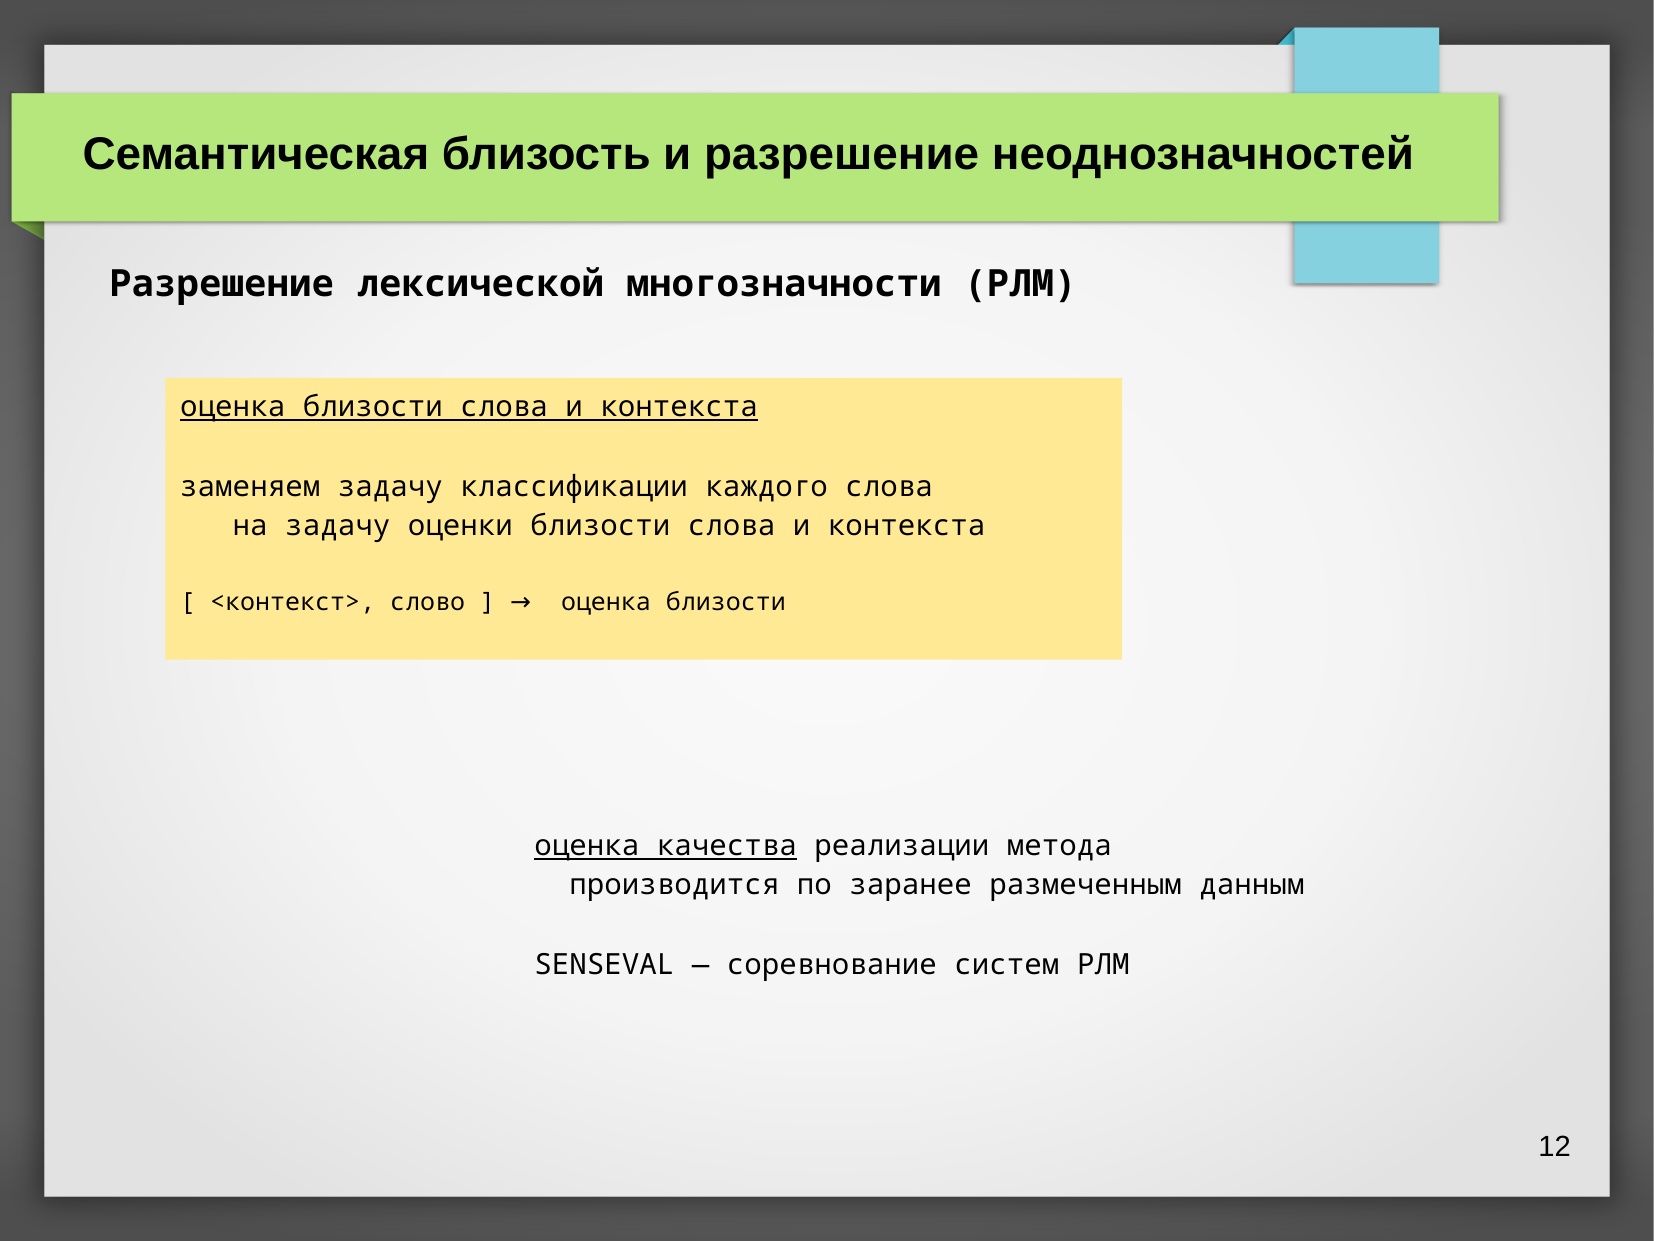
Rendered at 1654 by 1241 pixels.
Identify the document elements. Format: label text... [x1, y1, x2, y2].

text_box Разрешение лексической многозначности (РЛМ) [94, 248, 1092, 308]
title Семантическая близость и разрешение неоднозначностей [82, 121, 1489, 187]
text_box оценка близости слова и контекста заменяем задачу классификации каждого слова на задачу оценки близости слова и контекста [ <контекст>, слово ] → оценка близости [165, 377, 1123, 623]
text_box оценка качества реализации метода производится по заранее размеченным данным SENSEVAL — соревнование систем РЛМ [519, 816, 1335, 969]
picture [0, 0, 1654, 1241]
